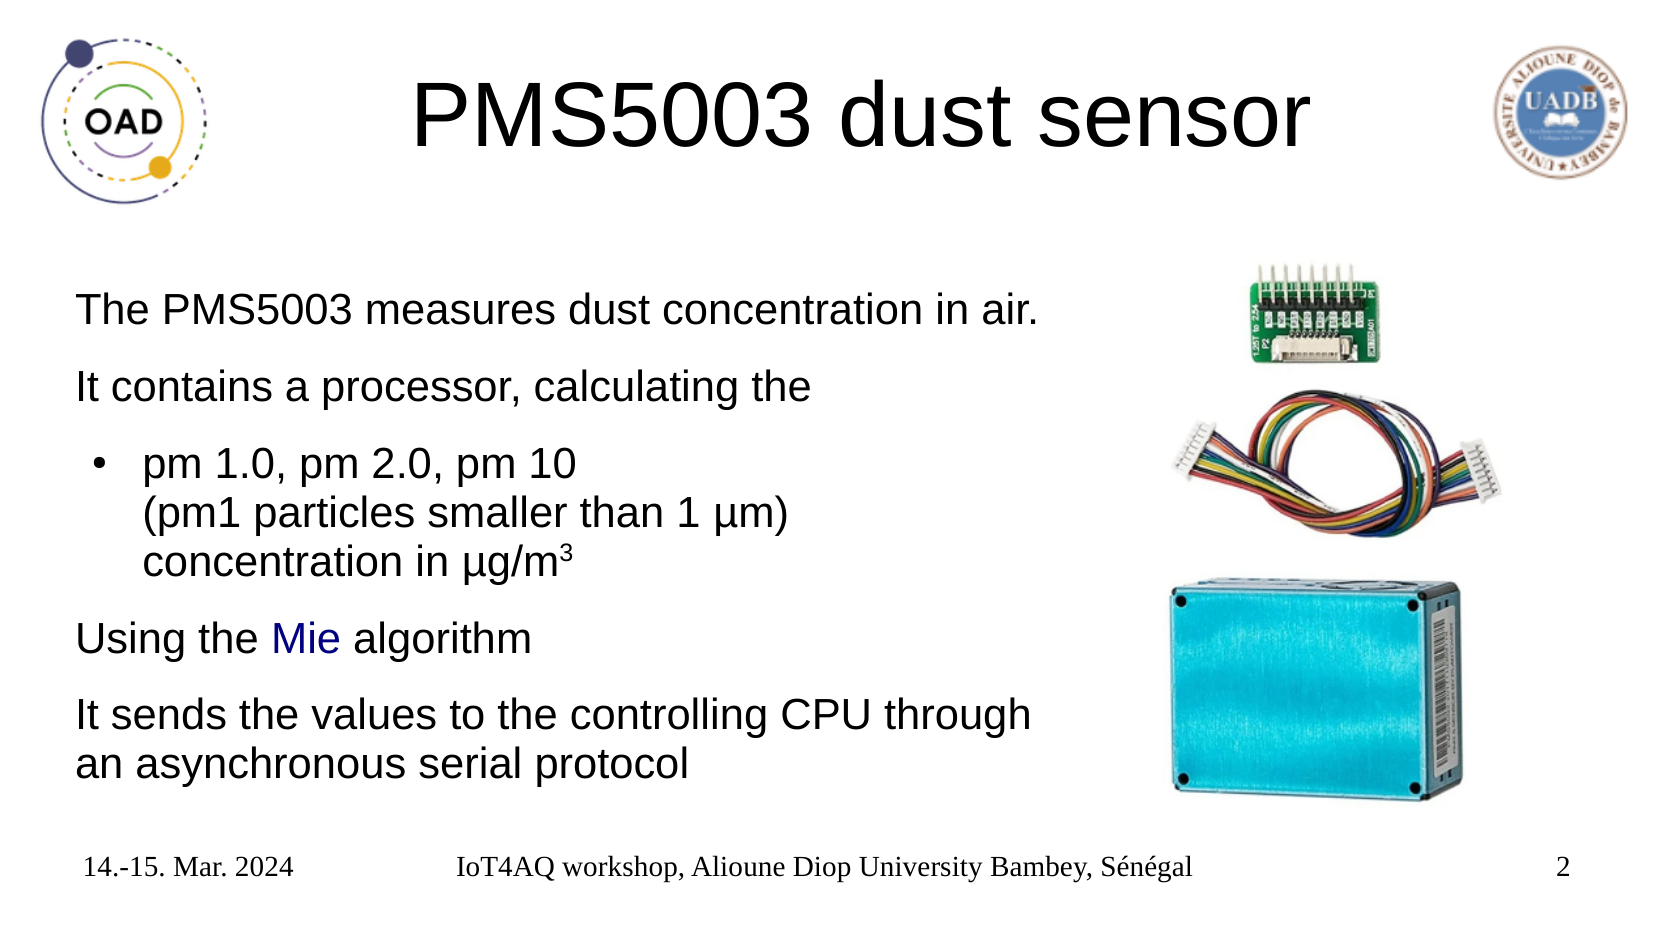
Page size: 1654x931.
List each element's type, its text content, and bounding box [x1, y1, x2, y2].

picture [1096, 231, 1531, 832]
list The PMS5003 measures dust concentration in air. It contains a processor, calculating the pm 1.0, pm 2.0, pm 10 (pm1 particles smaller than 1 µm) concentration in µg/m3 Using the Mie algorithm It sends the values to the controlling CPU through an asynchronous serial protocol [75, 285, 1051, 826]
title PMS5003 dust sensor [278, 37, 1446, 193]
picture [1482, 37, 1641, 188]
picture [0, 24, 242, 225]
